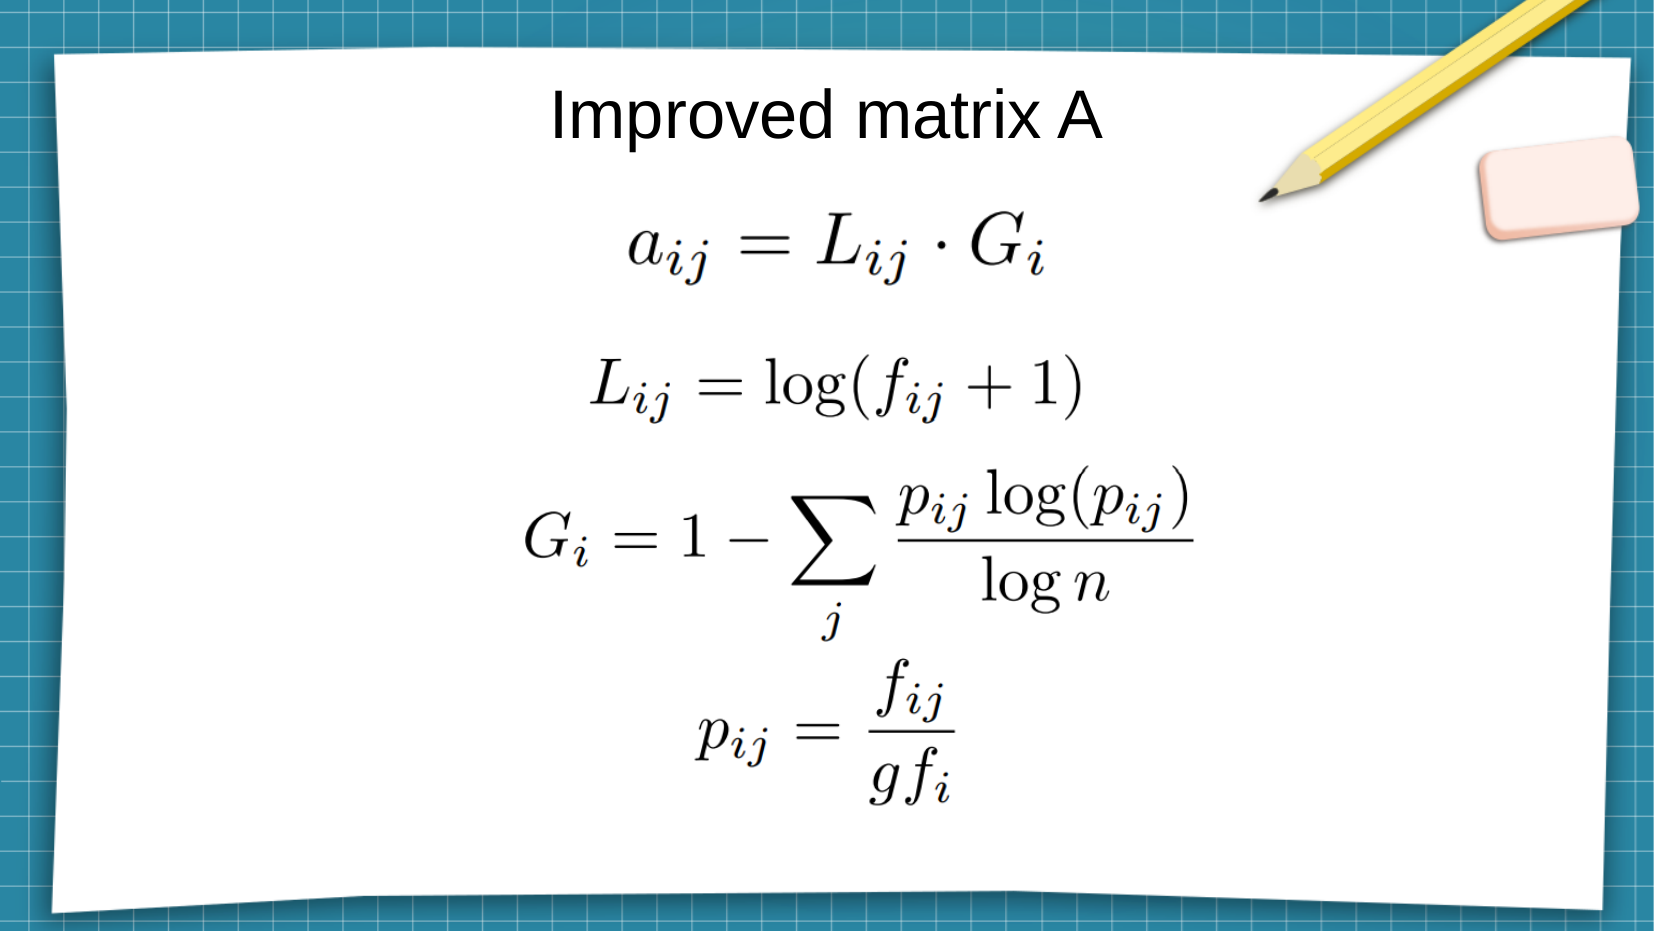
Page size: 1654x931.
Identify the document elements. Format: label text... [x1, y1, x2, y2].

title Improved matrix A [82, 37, 1571, 193]
picture [0, 0, 1654, 931]
